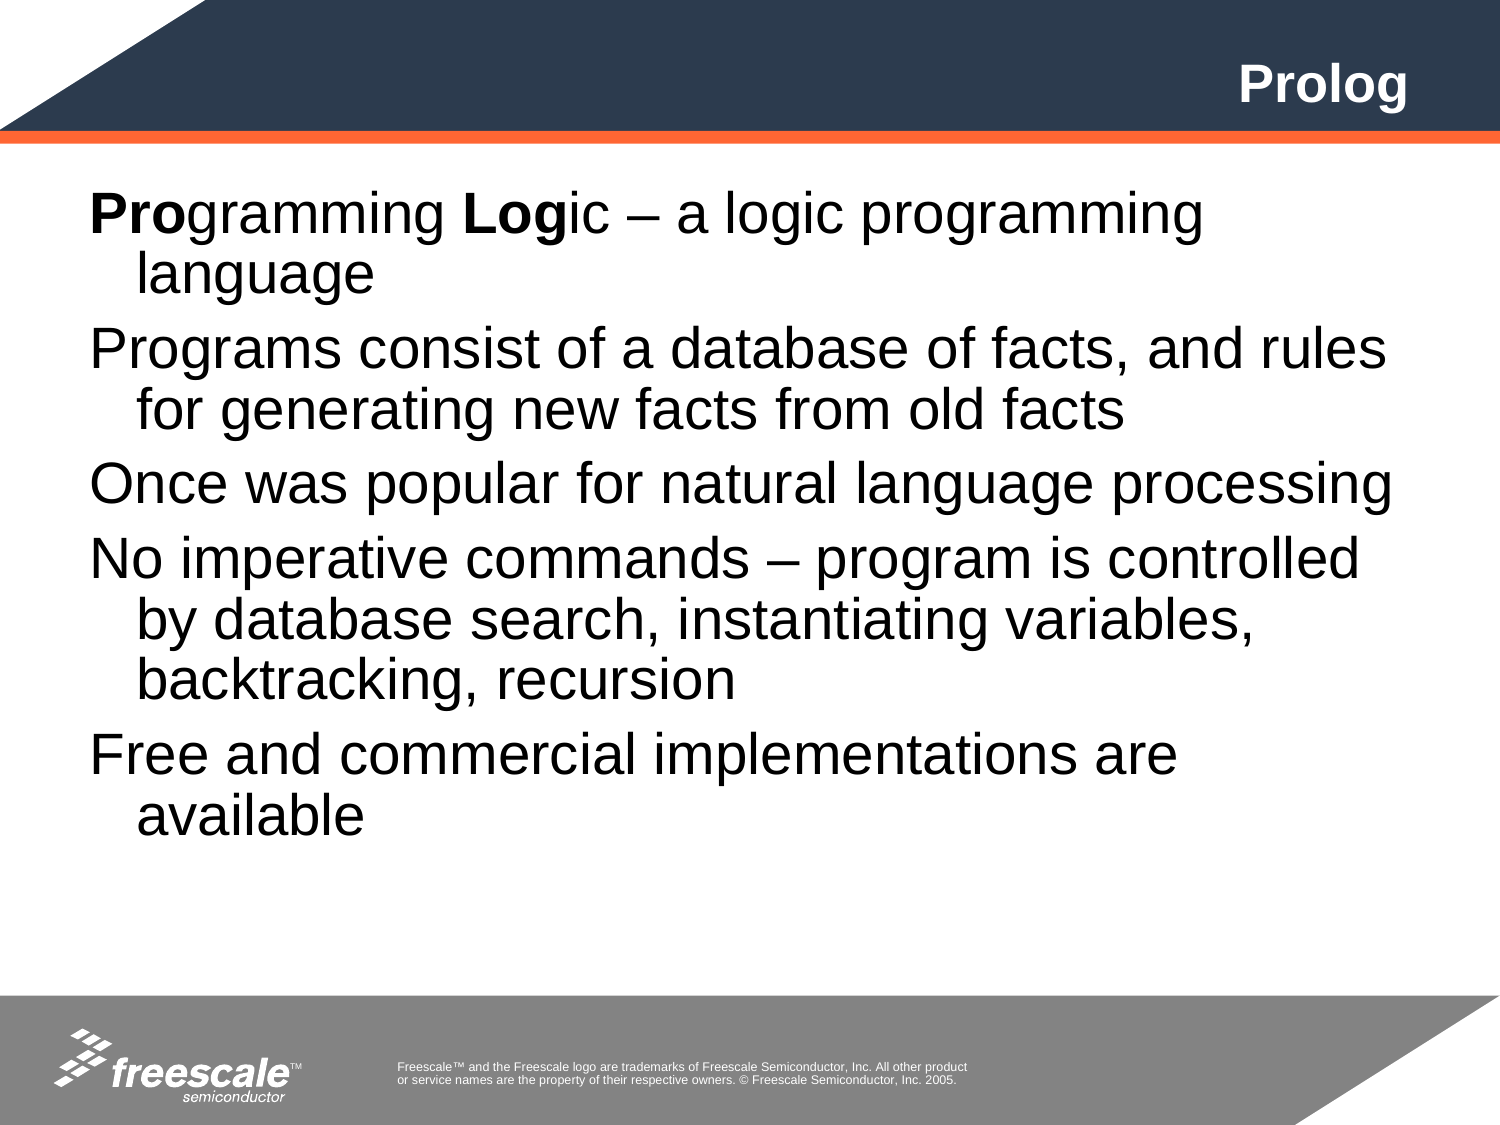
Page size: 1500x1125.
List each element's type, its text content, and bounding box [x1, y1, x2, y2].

title Prolog [75, 27, 1426, 146]
list Programming Logic – a logic programming language Programs consist of a database of facts, and rules for generating new facts from old facts Once was popular for natural language processing No imperative commands – program is controlled by database search, instantiating variables, backtracking, recursion Free and commercial implementations are available [75, 177, 1426, 967]
